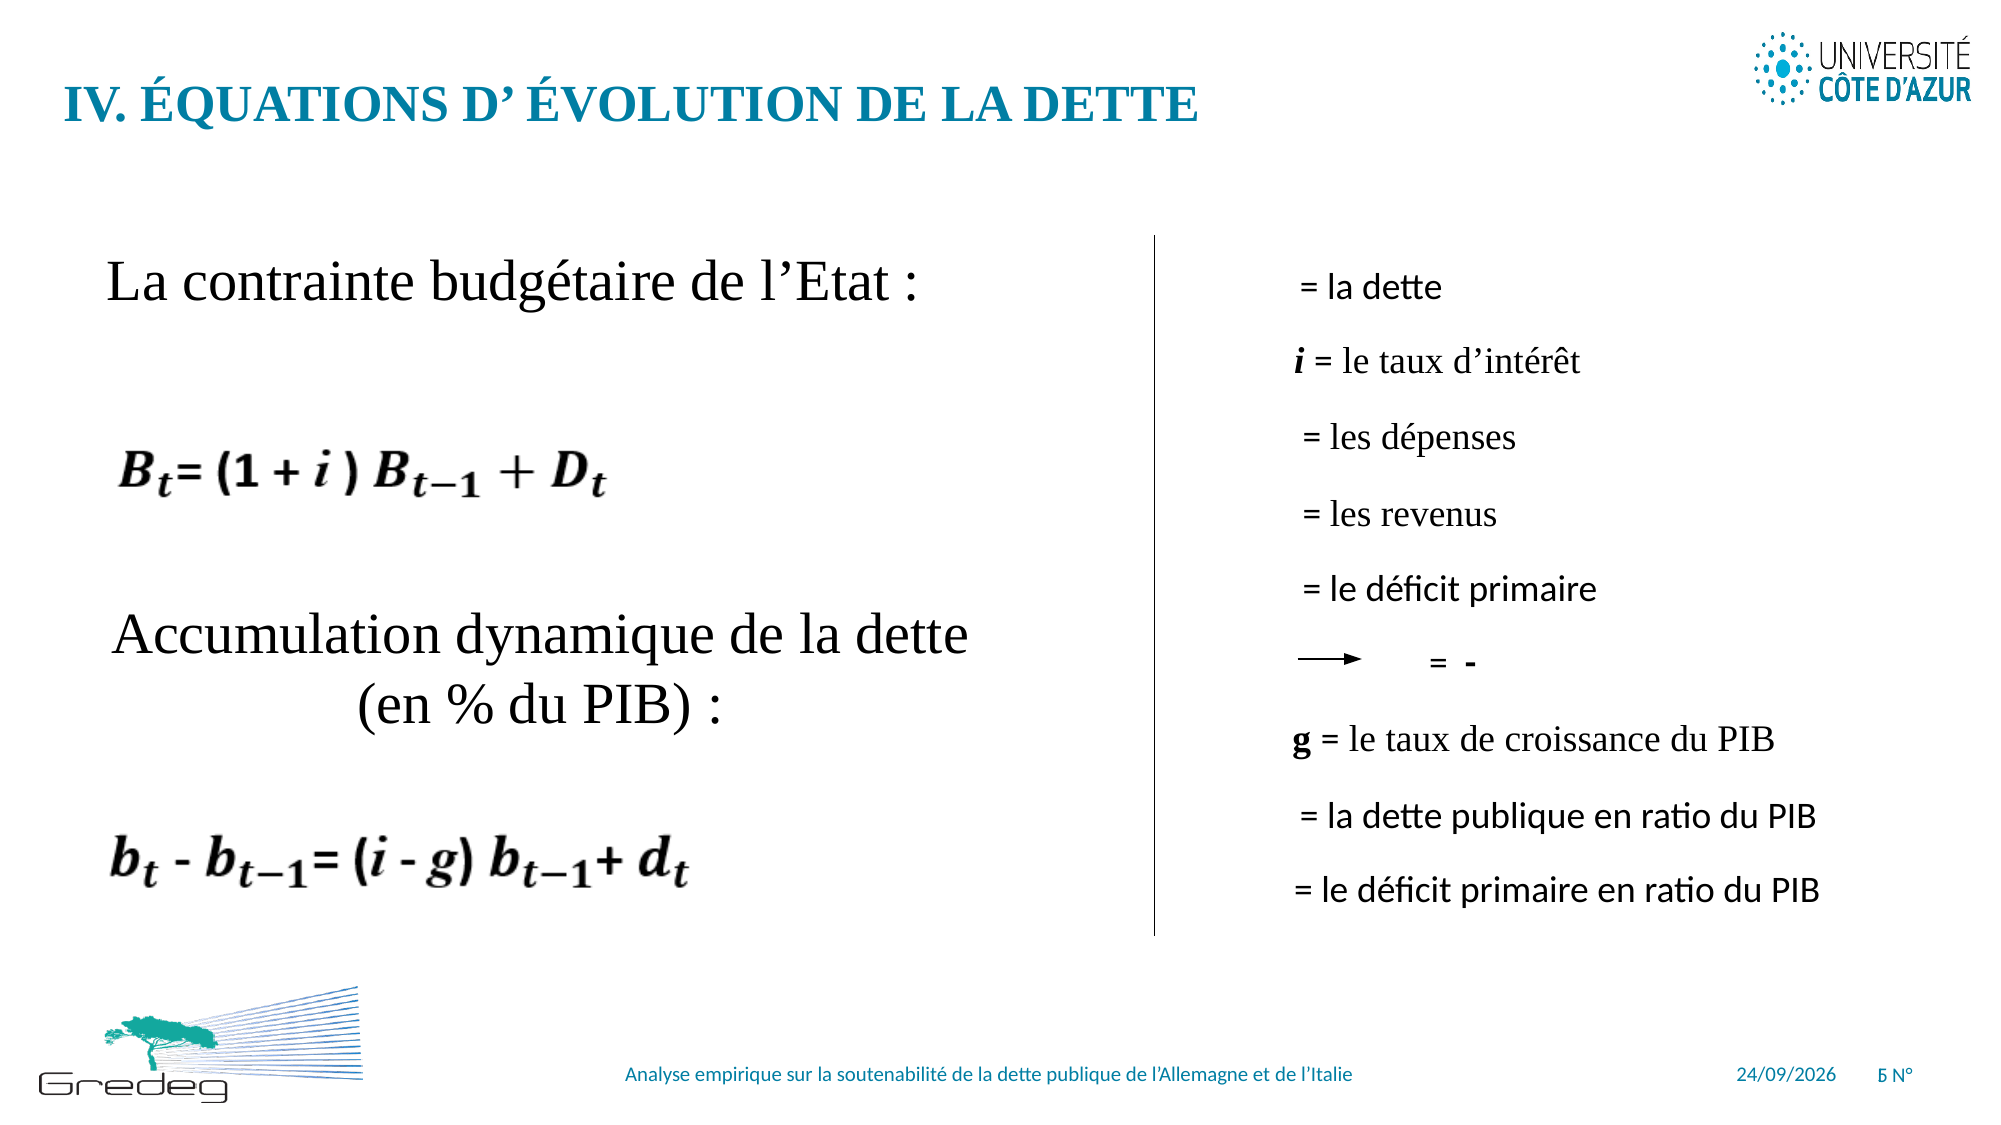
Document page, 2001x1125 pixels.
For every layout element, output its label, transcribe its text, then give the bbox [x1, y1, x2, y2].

text_box g = le taux de croissance du PIB [1277, 706, 1812, 767]
picture [102, 826, 712, 914]
text_box La contrainte budgétaire de l’Etat : [91, 234, 944, 329]
text_box = - [1405, 630, 1694, 692]
text_box Accumulation dynamique de la dette (en % du PIB) : [0, 588, 1081, 816]
text_box = le déficit primaire [1279, 556, 1707, 617]
text_box = les revenus [1287, 481, 1575, 543]
text_box 29/01/2024 [1721, 1042, 1876, 1103]
title IV. ÉQUATIONS D’ ÉVOLUTION DE LA DETTE [48, 25, 1886, 184]
text_box = la dette publique en ratio du PIB [1276, 783, 1897, 845]
text_box = les dépenses [1279, 404, 1750, 466]
text_box Analyse empirique sur la soutenabilité de la dette publique de l’Allemagne et de l’Italie [477, 1042, 1502, 1103]
text_box [1862, 1043, 1952, 1104]
text_box i = le taux d’intérêt [1279, 328, 1622, 389]
text_box = le déficit primaire en ratio du PIB [1279, 857, 1929, 919]
text_box = la dette [1276, 254, 1678, 316]
picture [91, 411, 631, 545]
